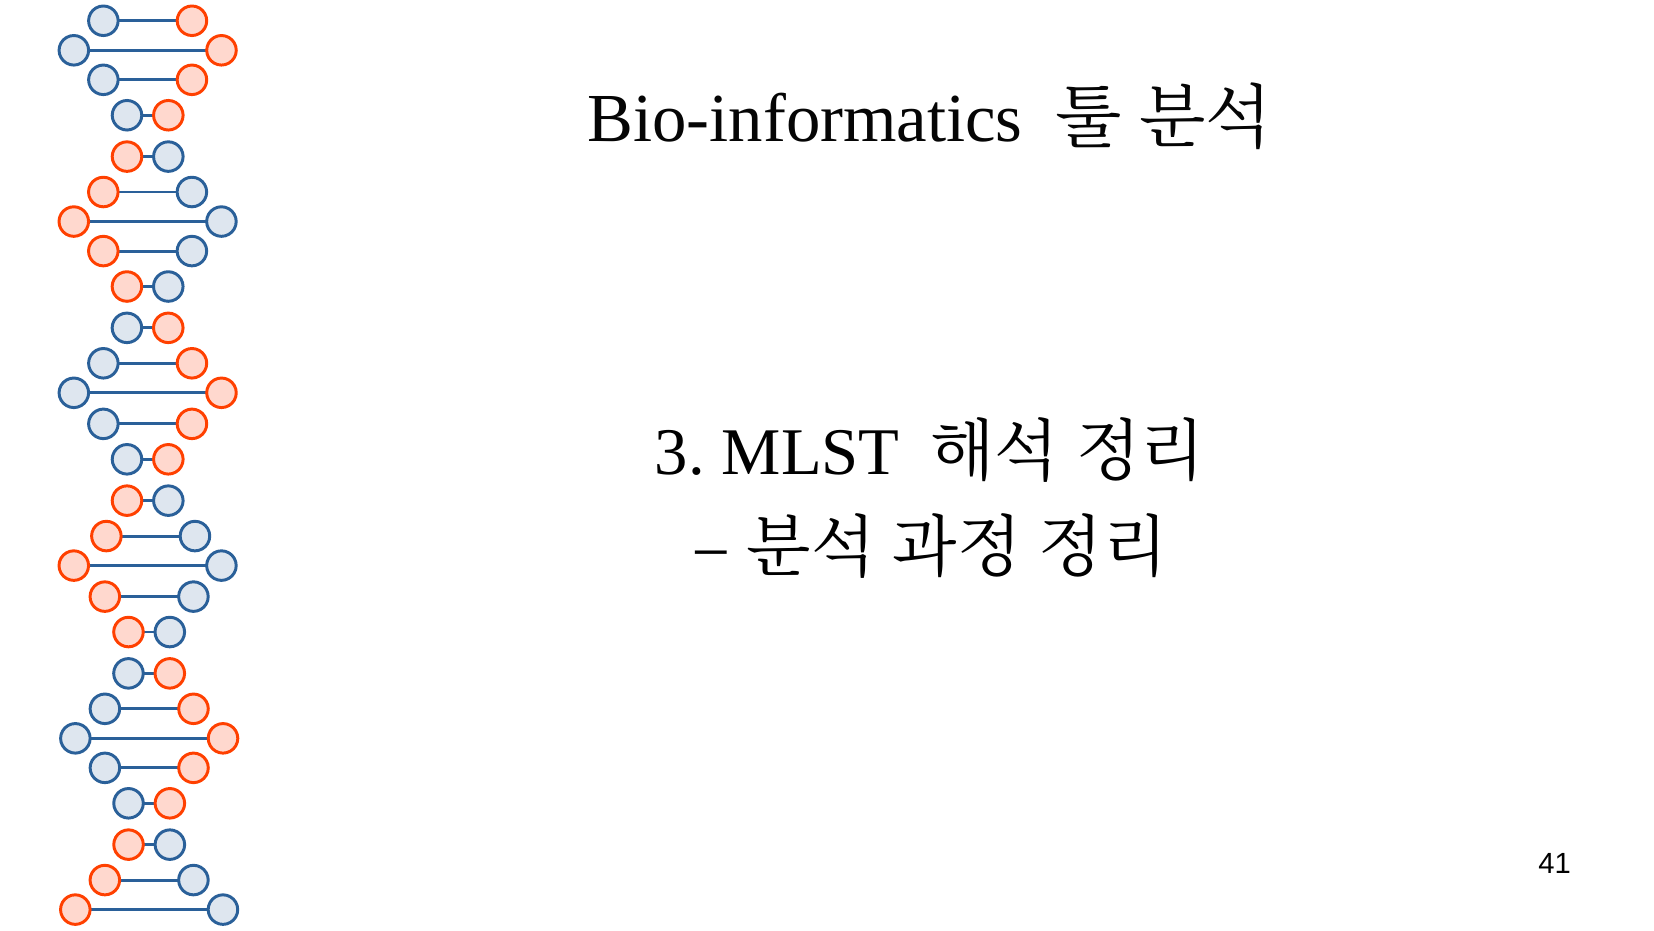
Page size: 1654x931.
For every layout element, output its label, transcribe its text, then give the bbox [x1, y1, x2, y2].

subtitle 3. MLST 해석 정리 – 분석 과정 정리 [265, 224, 1595, 764]
title Bio-informatics 툴 분석 [265, 35, 1595, 189]
